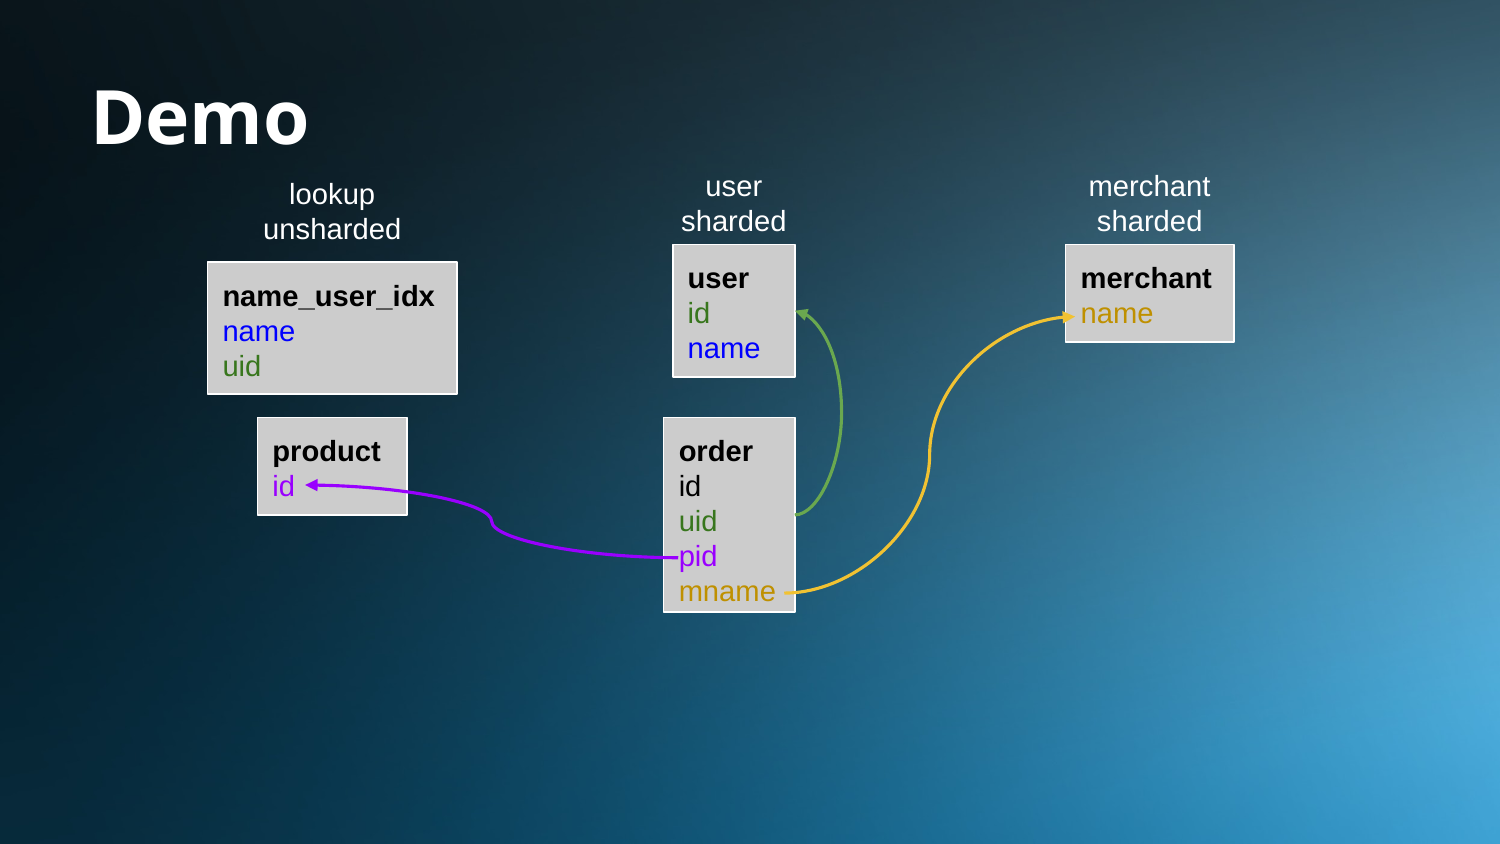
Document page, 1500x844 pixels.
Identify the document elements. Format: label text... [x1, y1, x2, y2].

text_box name_user_idx name uid [207, 261, 458, 394]
text_box user sharded [641, 152, 827, 212]
text_box merchant name [1065, 244, 1234, 343]
text_box merchant sharded [1057, 152, 1243, 212]
text_box lookup unsharded [239, 160, 425, 221]
text_box user id name [672, 244, 795, 377]
text_box order id uid pid mname [663, 417, 795, 613]
text_box product id [257, 417, 408, 516]
picture [0, 0, 1500, 844]
title Demo [75, 33, 1425, 175]
